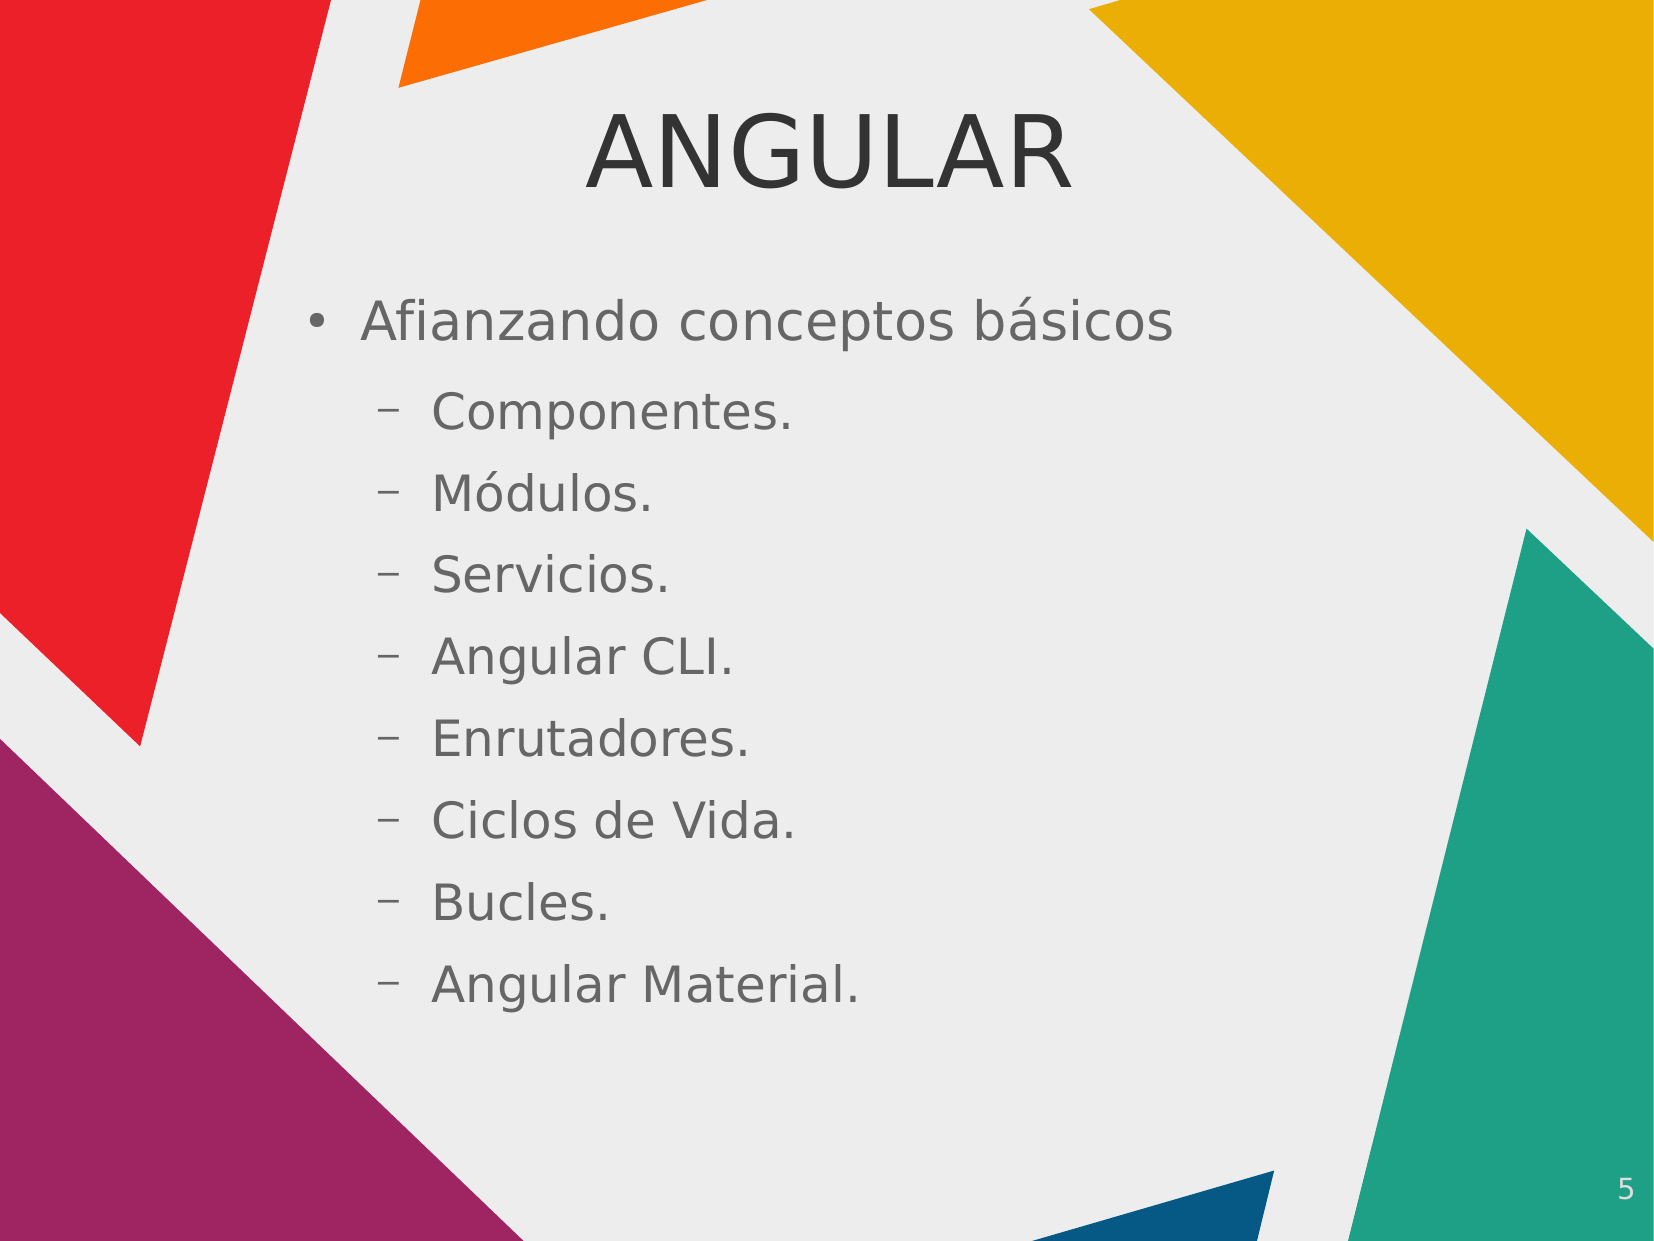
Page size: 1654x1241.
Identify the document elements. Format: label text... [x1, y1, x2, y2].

title ANGULAR [289, 49, 1372, 257]
list Afianzando conceptos básicos Componentes. Módulos. Servicios. Angular CLI. Enrutadores. Ciclos de Vida. Bucles. Angular Material. [289, 290, 1372, 1090]
